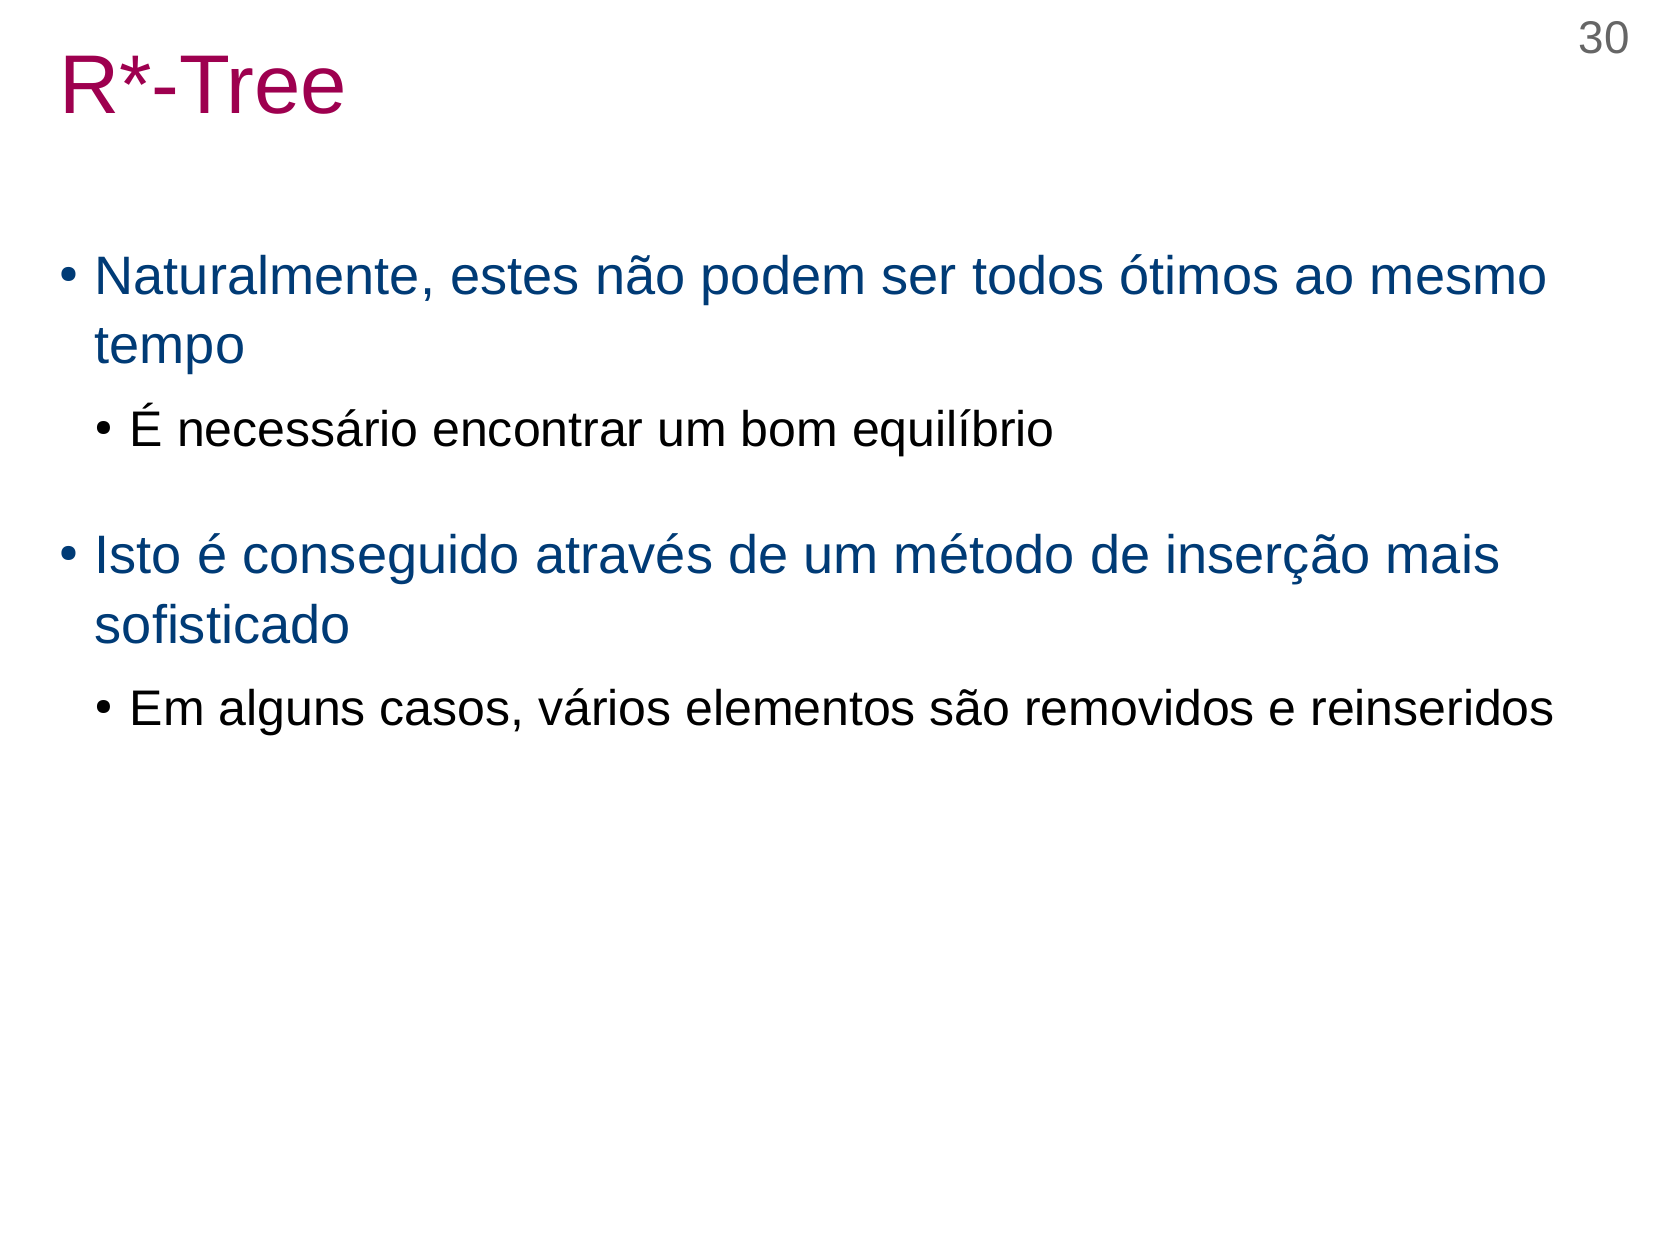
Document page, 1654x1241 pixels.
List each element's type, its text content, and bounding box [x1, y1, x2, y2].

list Naturalmente, estes não podem ser todos ótimos ao mesmo tempo É necessário encontrar um bom equilíbrio Isto é conseguido através de um método de inserção mais sofisticado Em alguns casos, vários elementos são removidos e reinseridos [59, 236, 1595, 1211]
title R*-Tree [59, 29, 1595, 148]
